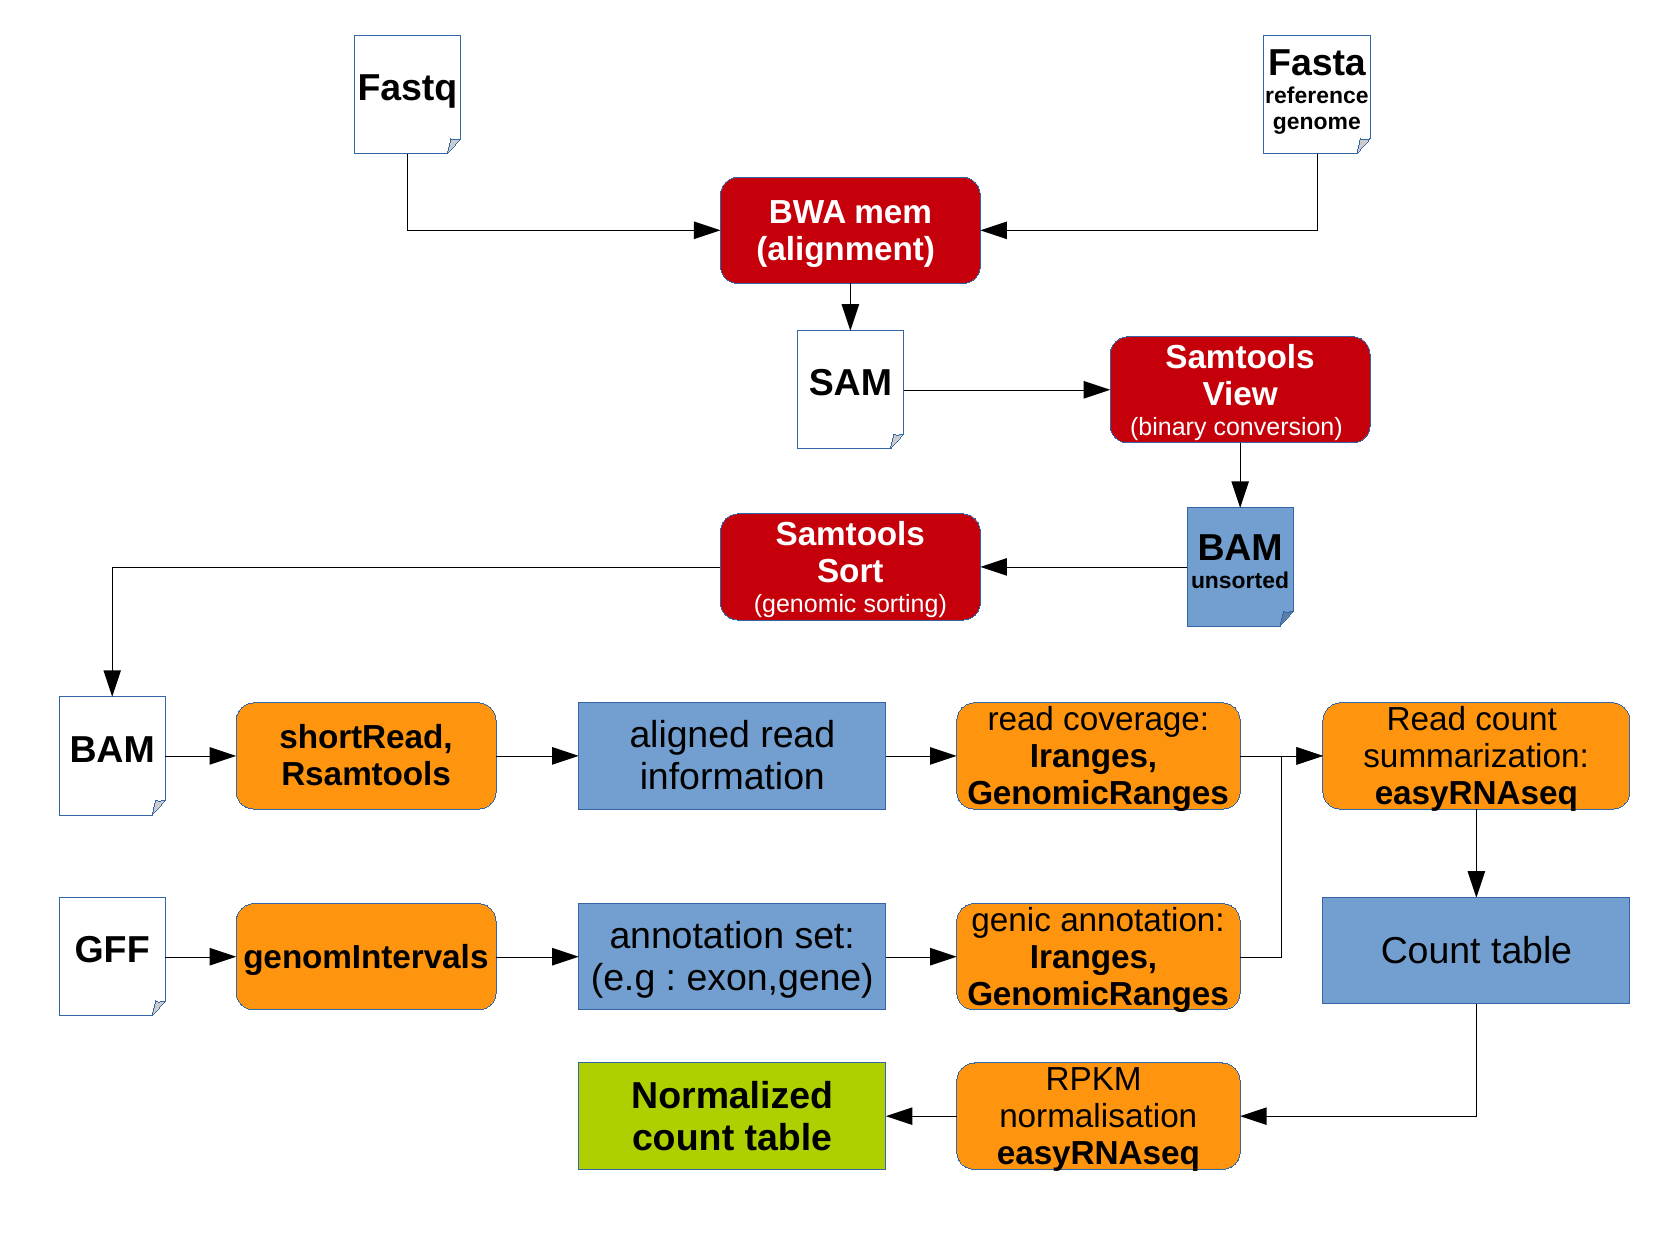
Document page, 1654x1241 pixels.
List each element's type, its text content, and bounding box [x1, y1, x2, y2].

text_box Samtools View (binary conversion) [1110, 336, 1371, 443]
text_box Fasta reference genome [1263, 35, 1371, 154]
text_box SAM [797, 330, 904, 449]
text_box BAM unsorted [1187, 507, 1294, 627]
text_box genomIntervals [236, 903, 497, 1010]
text_box BAM [59, 696, 166, 816]
text_box BWA mem (alignment) [720, 177, 981, 284]
text_box RPKM normalisation easyRNAseq [956, 1062, 1241, 1170]
text_box shortRead, Rsamtools [236, 702, 497, 810]
text_box Count table [1322, 897, 1630, 1004]
text_box GFF [59, 897, 166, 1016]
text_box aligned read information [578, 702, 886, 810]
text_box Read count summarization: easyRNAseq [1322, 702, 1630, 810]
text_box genic annotation: Iranges, GenomicRanges [956, 903, 1241, 1010]
text_box annotation set: (e.g : exon,gene) [578, 903, 886, 1010]
text_box Samtools Sort (genomic sorting) [720, 513, 981, 621]
text_box read coverage: Iranges, GenomicRanges [956, 702, 1241, 810]
text_box Fastq [354, 35, 461, 154]
text_box Normalized count table [578, 1062, 886, 1170]
